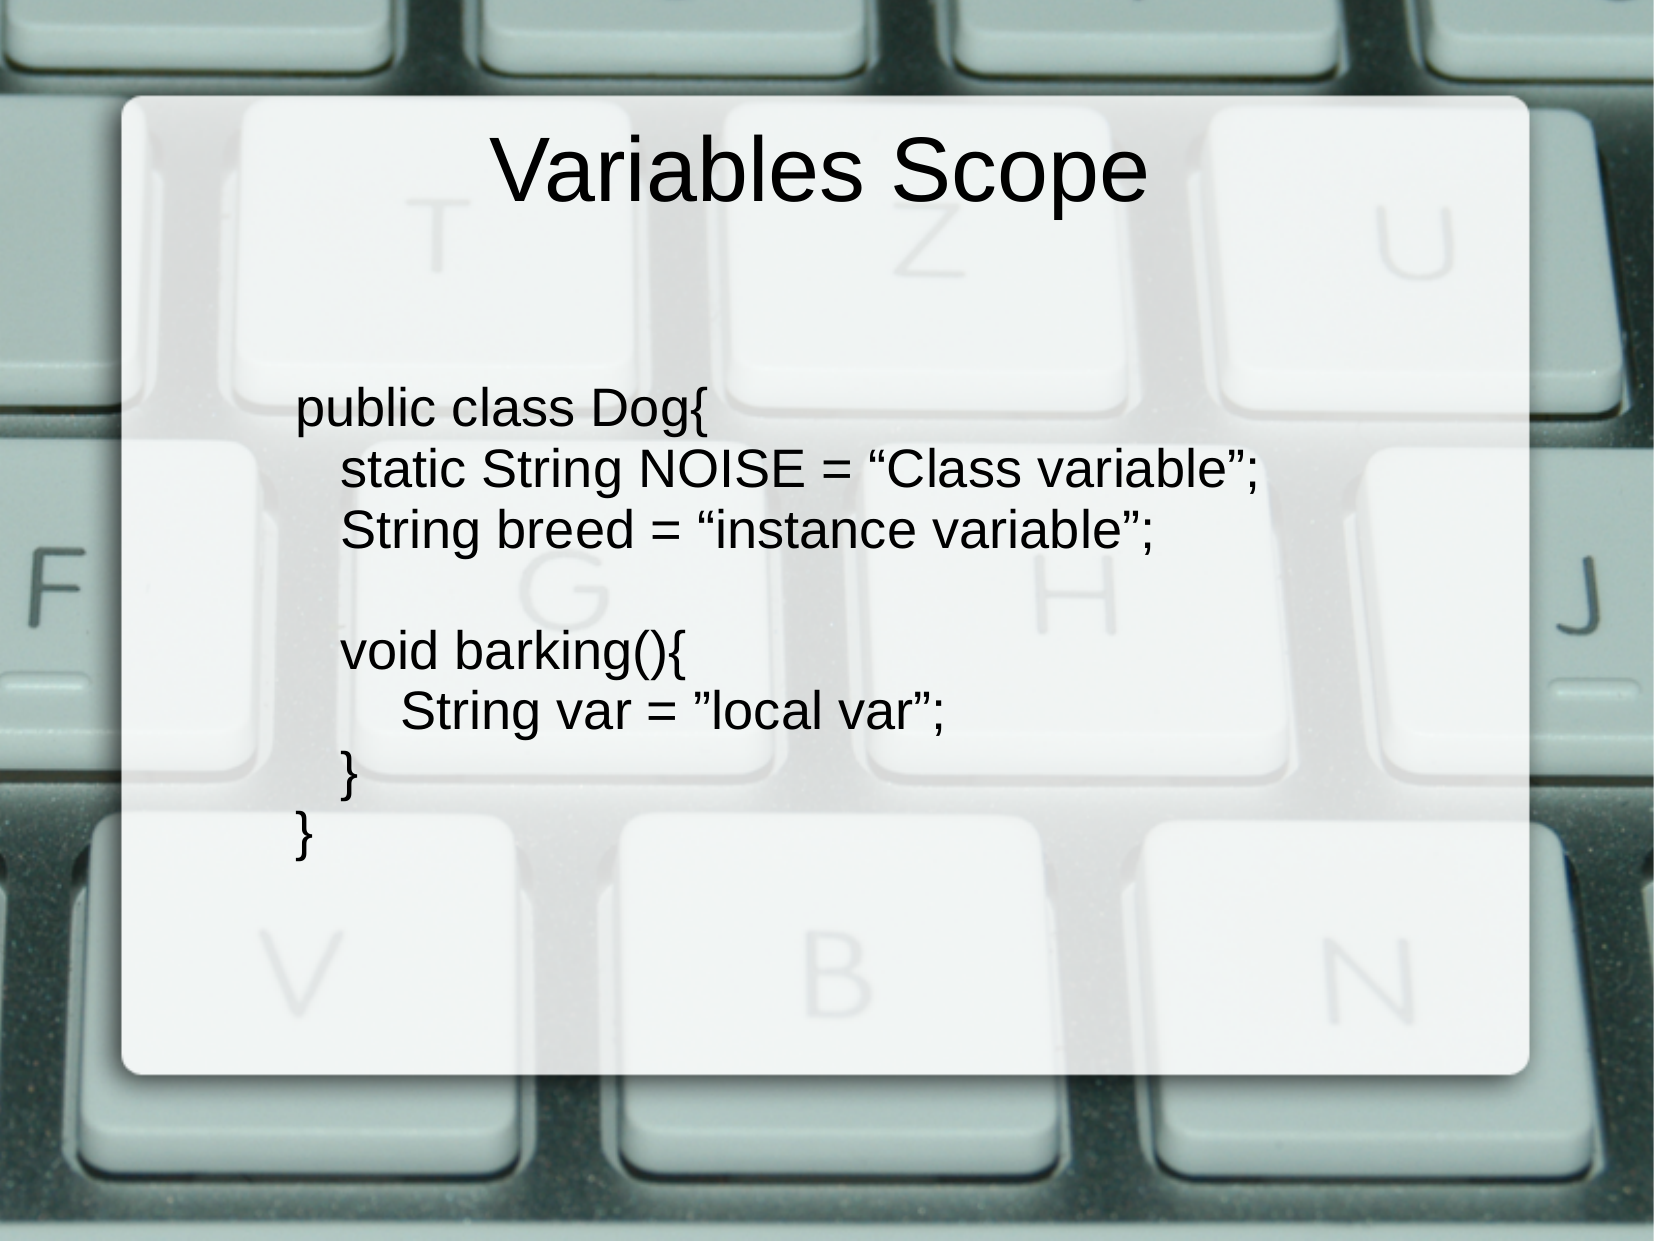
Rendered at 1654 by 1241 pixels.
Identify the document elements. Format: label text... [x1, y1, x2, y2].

title Variables Scope [135, 117, 1506, 325]
picture [0, 0, 1654, 1241]
text_box public class Dog{ static String NOISE = “Class variable”; String breed = “instance variable”; void barking(){ String var = ”local var”; } } [295, 377, 1371, 1052]
